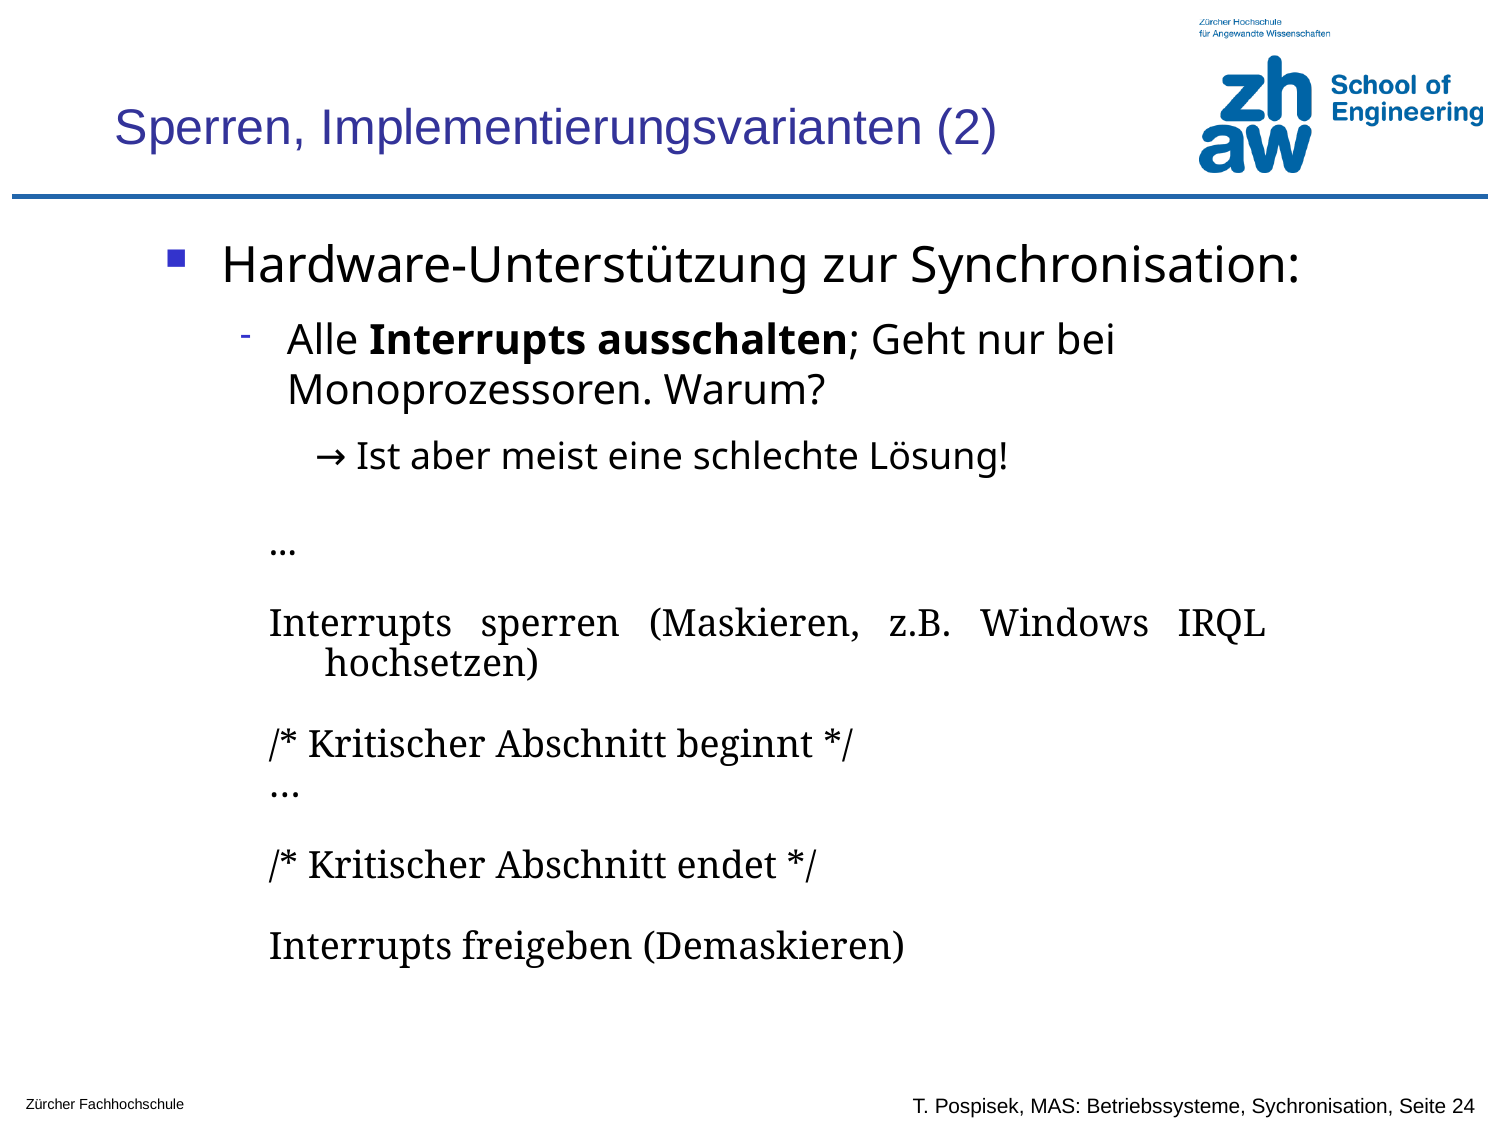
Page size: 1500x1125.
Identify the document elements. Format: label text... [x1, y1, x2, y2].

list Hardware-Unterstützung zur Synchronisation: Alle Interrupts ausschalten; Geht nur bei Monoprozessoren. Warum? → Ist aber meist eine schlechte Lösung! [150, 224, 1425, 610]
picture [1199, 19, 1483, 173]
text_box ... Interrupts sperren (Maskieren, z.B. Windows IRQL hochsetzen) /* Kritischer Abschnitt beginnt */ … /* Kritischer Abschnitt endet */ Interrupts freigeben (Demaskieren) [253, 515, 1282, 977]
title Sperren, Implementierungsvarianten (2) [99, 50, 1379, 163]
